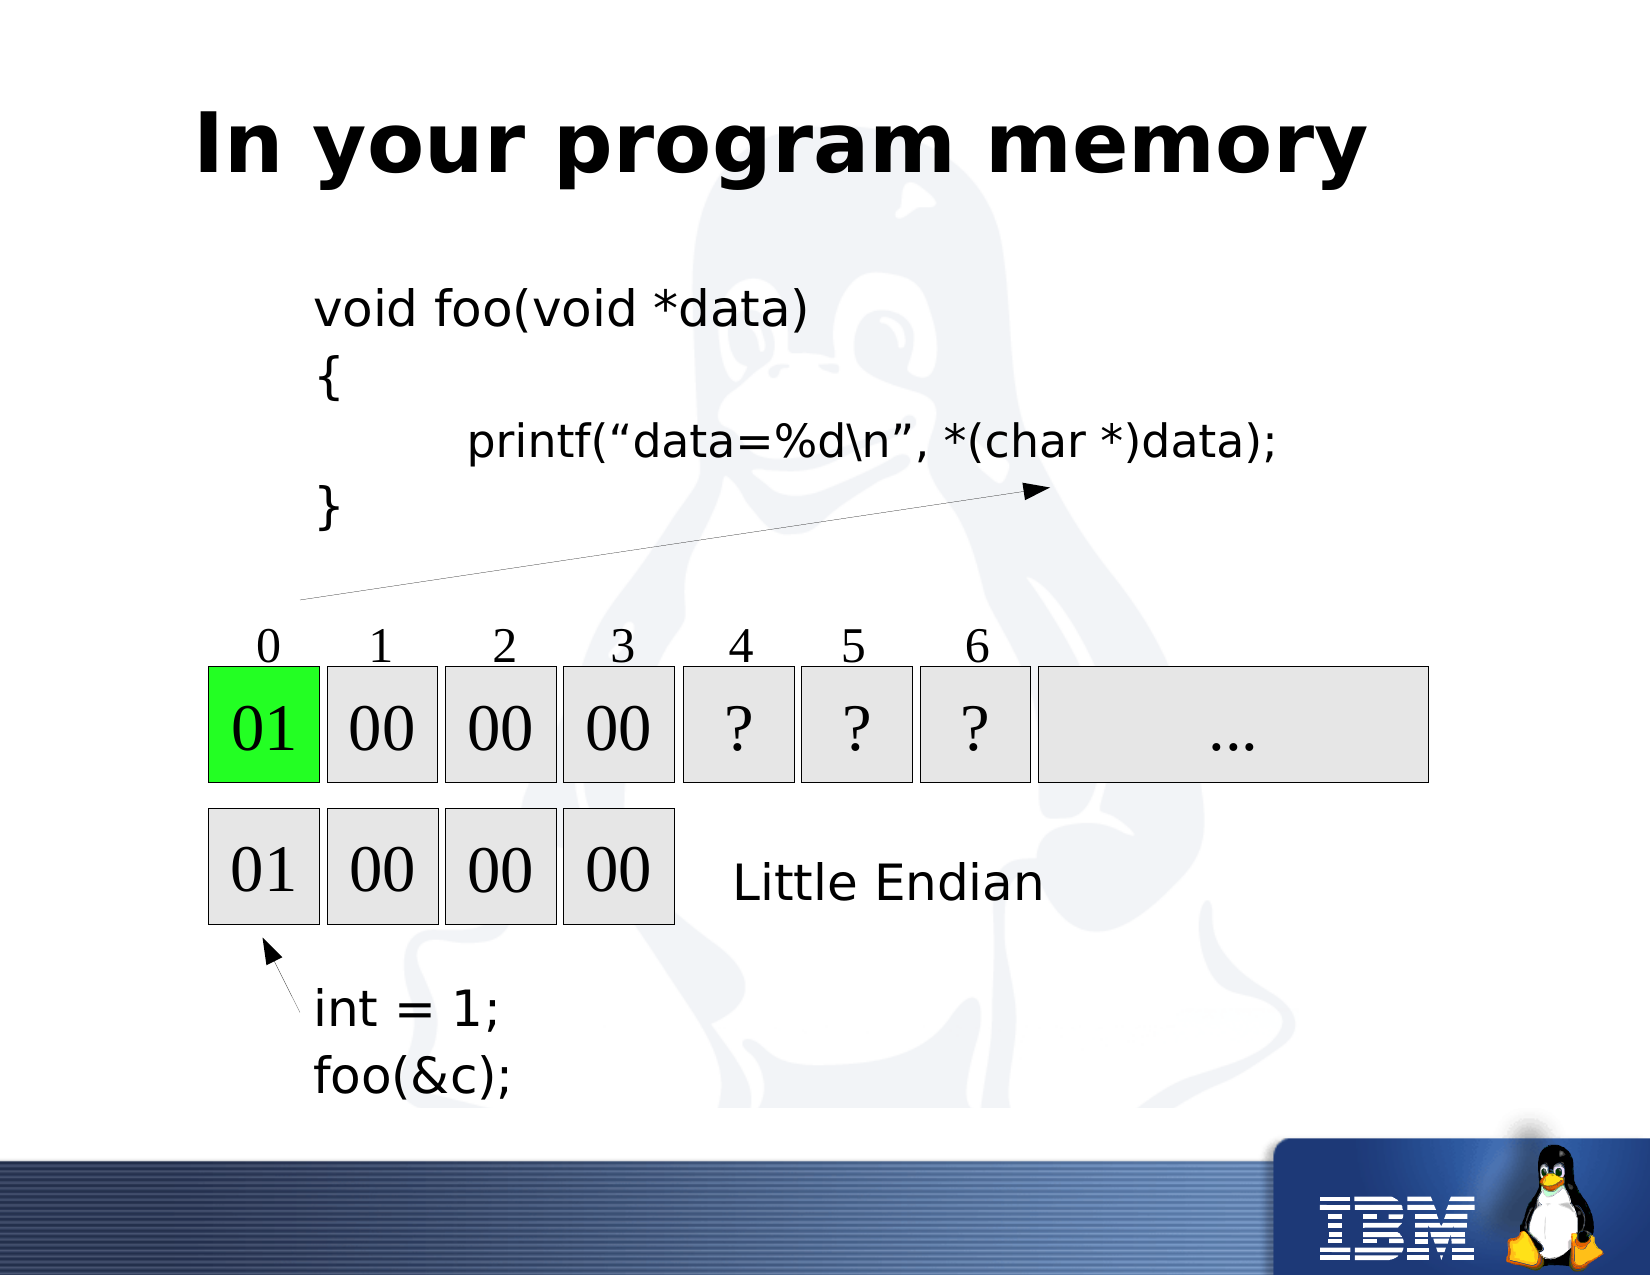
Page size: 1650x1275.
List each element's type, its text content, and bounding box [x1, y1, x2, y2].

text_box ? [801, 666, 913, 783]
text_box 1 [368, 613, 394, 666]
text_box 4 [728, 613, 754, 666]
title In your program memory [76, 76, 1457, 211]
list void foo(void *data) { printf(“data=%d\n”, *(char *)data); } int = 1; foo(&c); [76, 279, 1457, 1171]
text_box Little Endian [732, 848, 1046, 908]
text_box 2 [492, 613, 518, 666]
text_box 00 [563, 666, 675, 783]
text_box 01 [208, 808, 320, 925]
text_box 00 [327, 808, 439, 925]
text_box 00 [445, 808, 557, 925]
text_box ? [920, 666, 1031, 783]
text_box 00 [563, 808, 675, 925]
text_box ? [683, 666, 795, 783]
text_box ... [1038, 666, 1429, 783]
text_box 3 [610, 613, 636, 666]
text_box 01 [208, 666, 320, 783]
text_box 00 [445, 666, 557, 783]
text_box 5 [840, 613, 866, 666]
text_box 0 [256, 613, 282, 666]
text_box 00 [327, 666, 438, 783]
text_box 6 [964, 613, 990, 666]
